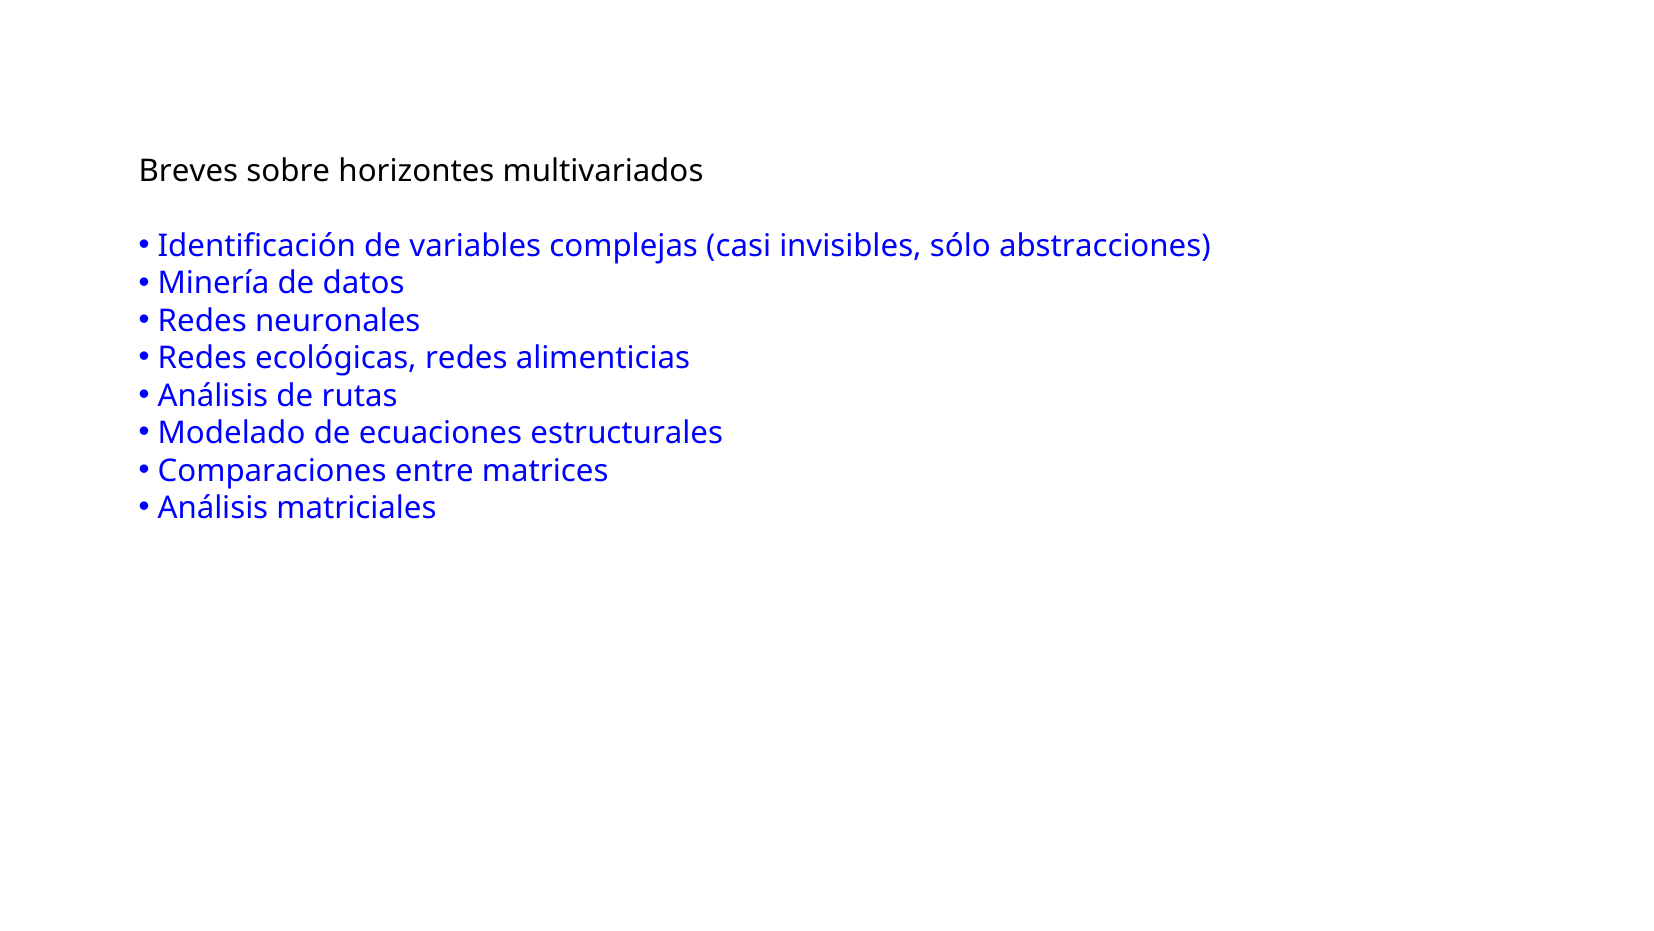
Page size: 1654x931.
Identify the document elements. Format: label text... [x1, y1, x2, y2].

text_box Breves sobre horizontes multivariados Identificación de variables complejas (casi invisibles, sólo abstracciones) Minería de datos Redes neuronales Redes ecológicas, redes alimenticias Análisis de rutas Modelado de ecuaciones estructurales Comparaciones entre matrices Análisis matriciales [123, 142, 1530, 533]
